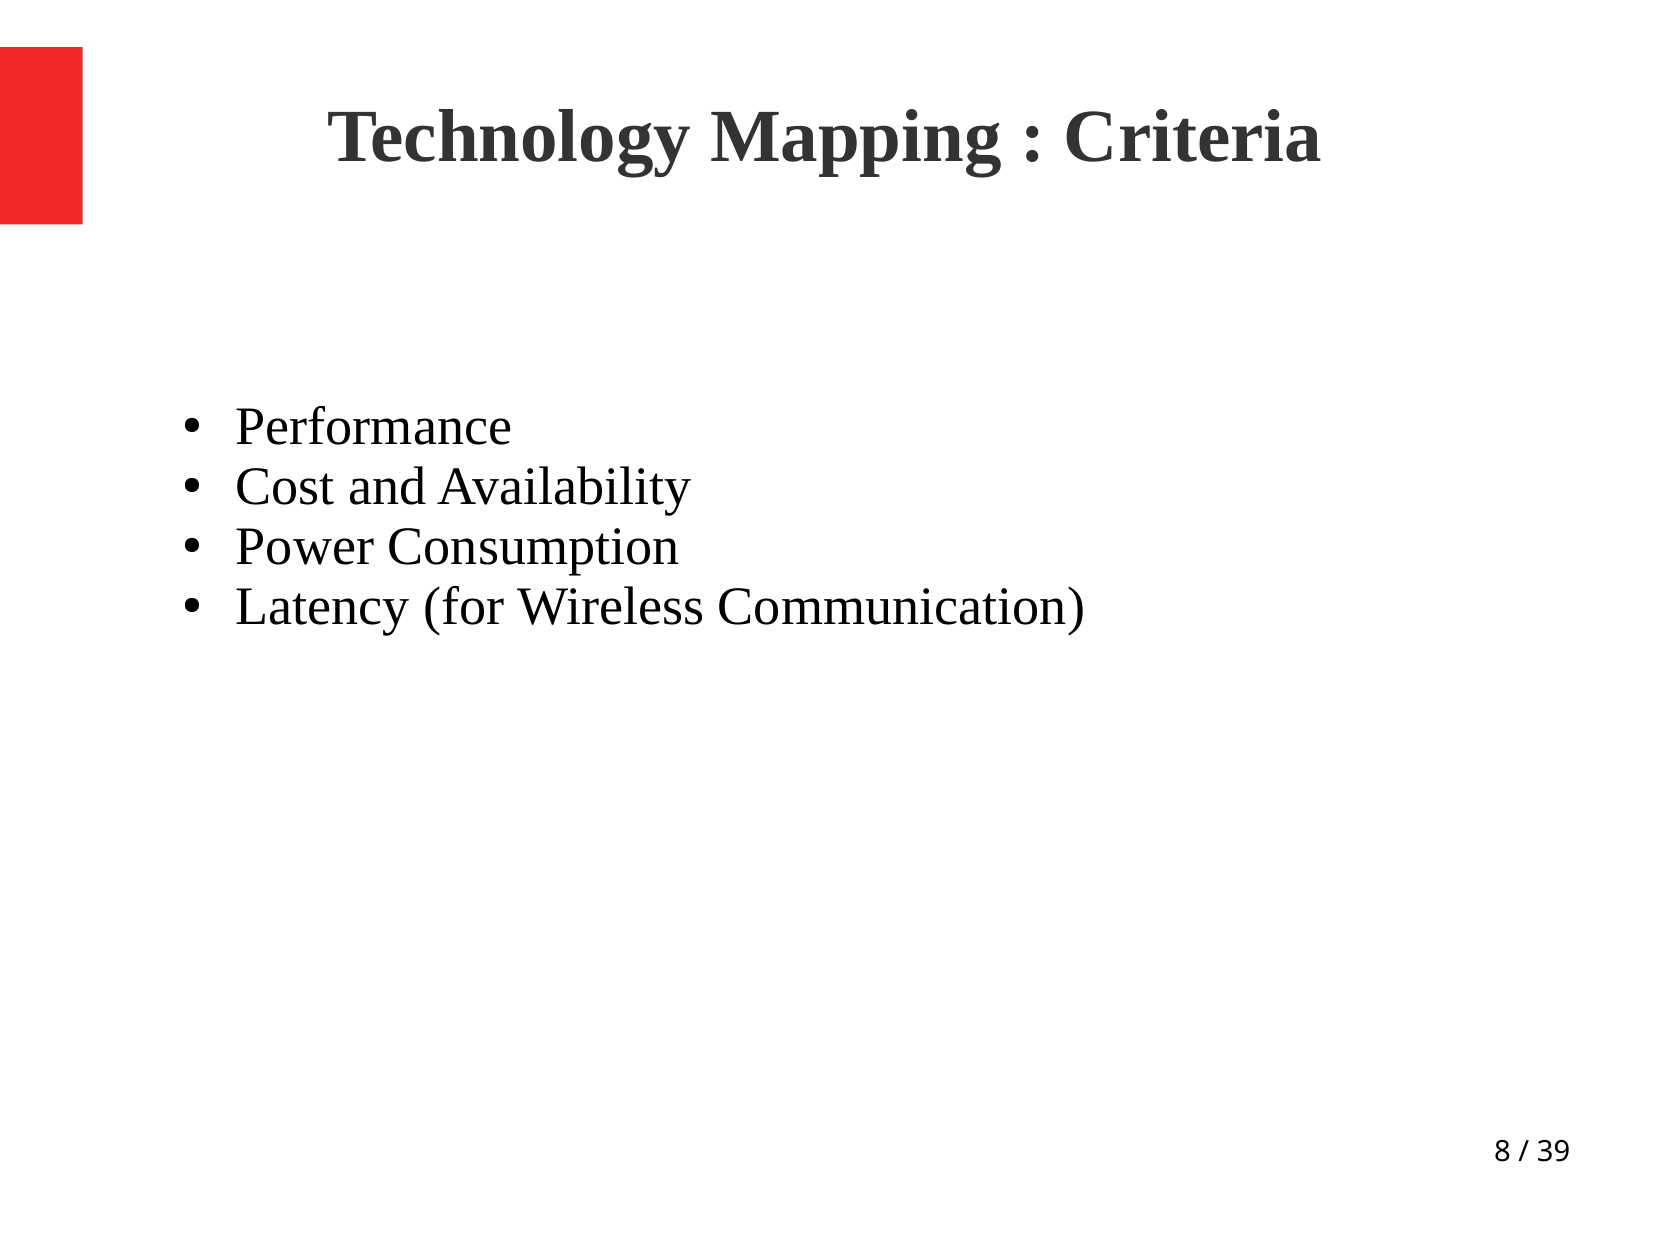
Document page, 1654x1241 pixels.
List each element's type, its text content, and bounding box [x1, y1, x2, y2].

text_box Performance Cost and Availability Power Consumption Latency (for Wireless Communication) [150, 300, 1501, 994]
title Technology Mapping : Criteria [150, 46, 1501, 226]
